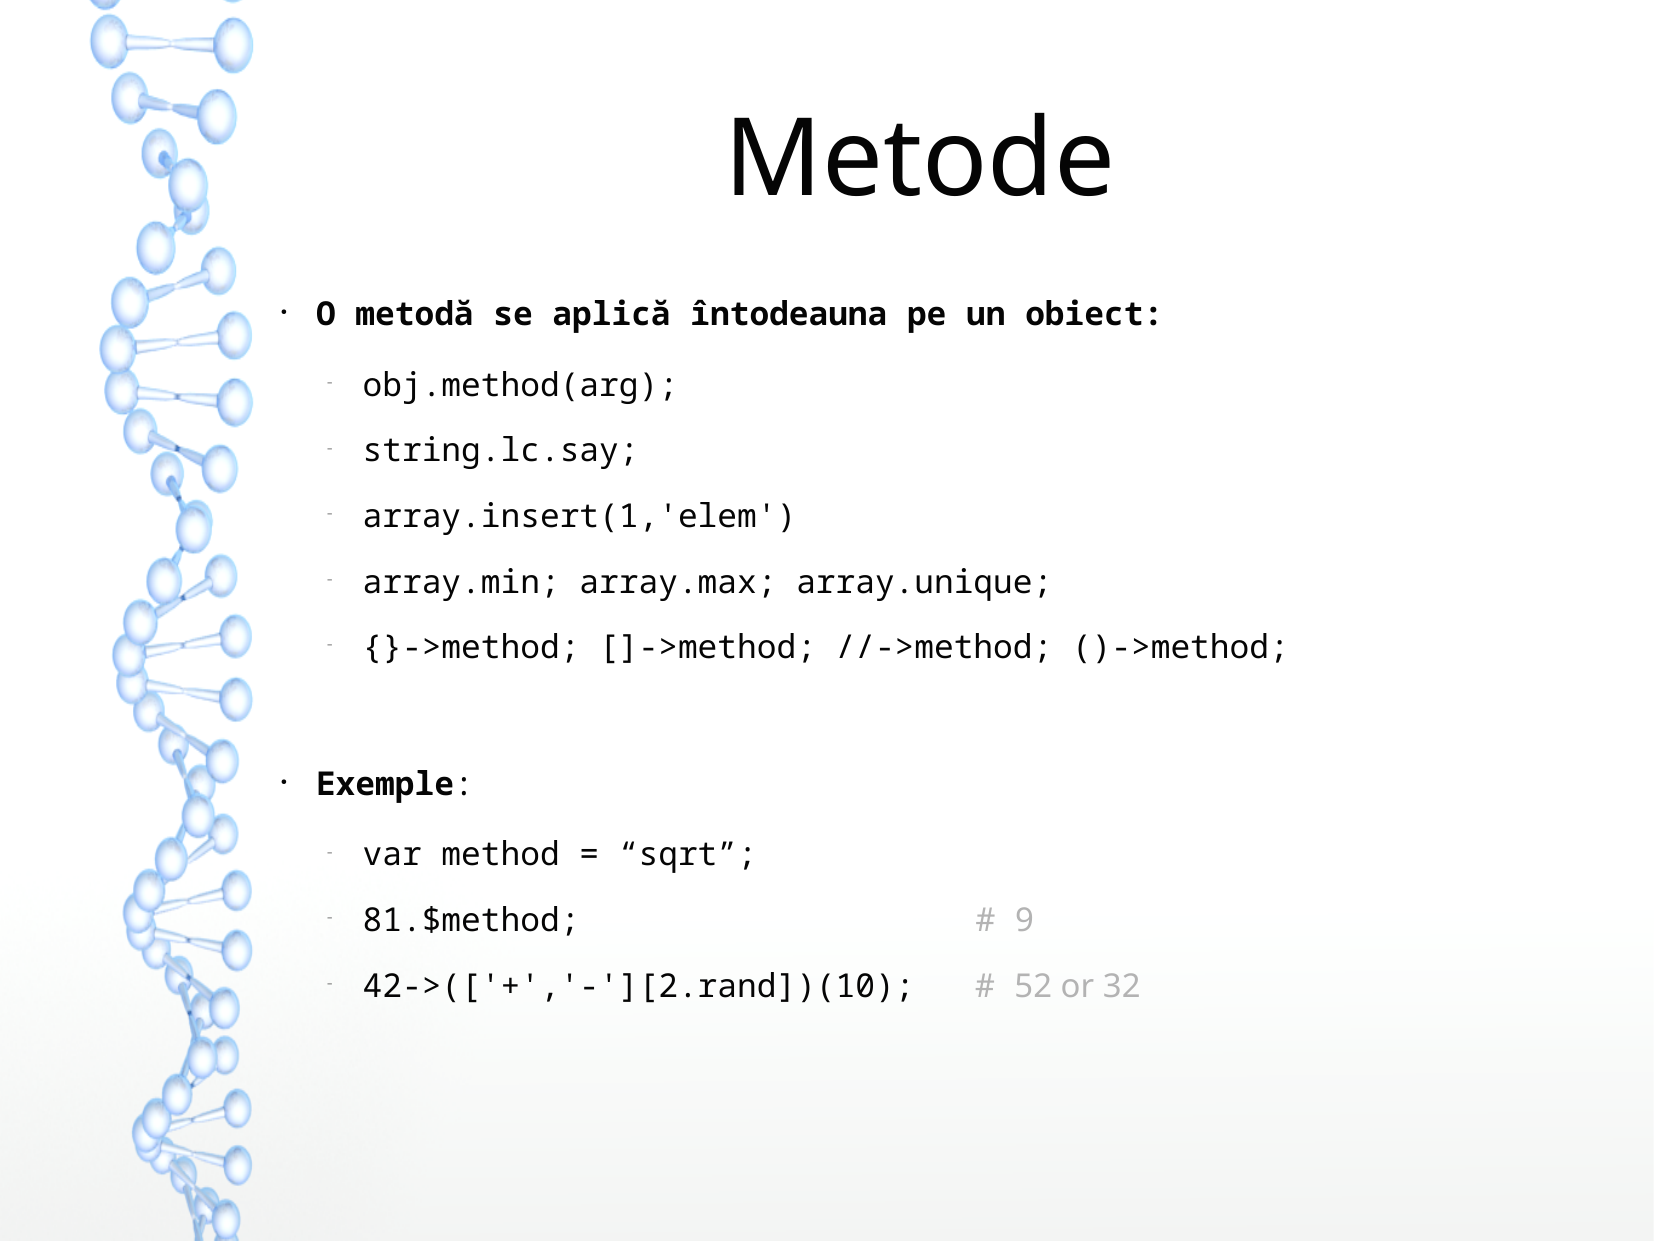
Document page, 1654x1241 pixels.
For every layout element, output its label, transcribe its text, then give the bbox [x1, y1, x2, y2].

list O metodă se aplică întodeauna pe un obiect: obj.method(arg); string.lc.say; array.insert(1,'elem') array.min; array.max; array.unique; {}->method; []->method; //->method; ()->method; Exemple: var method = “sqrt”; 81.$method; # 9 42->(['+','-'][2.rand])(10); # 52 or 32 [269, 290, 1538, 1010]
title Metode [269, 49, 1571, 257]
picture [0, 0, 1654, 1241]
